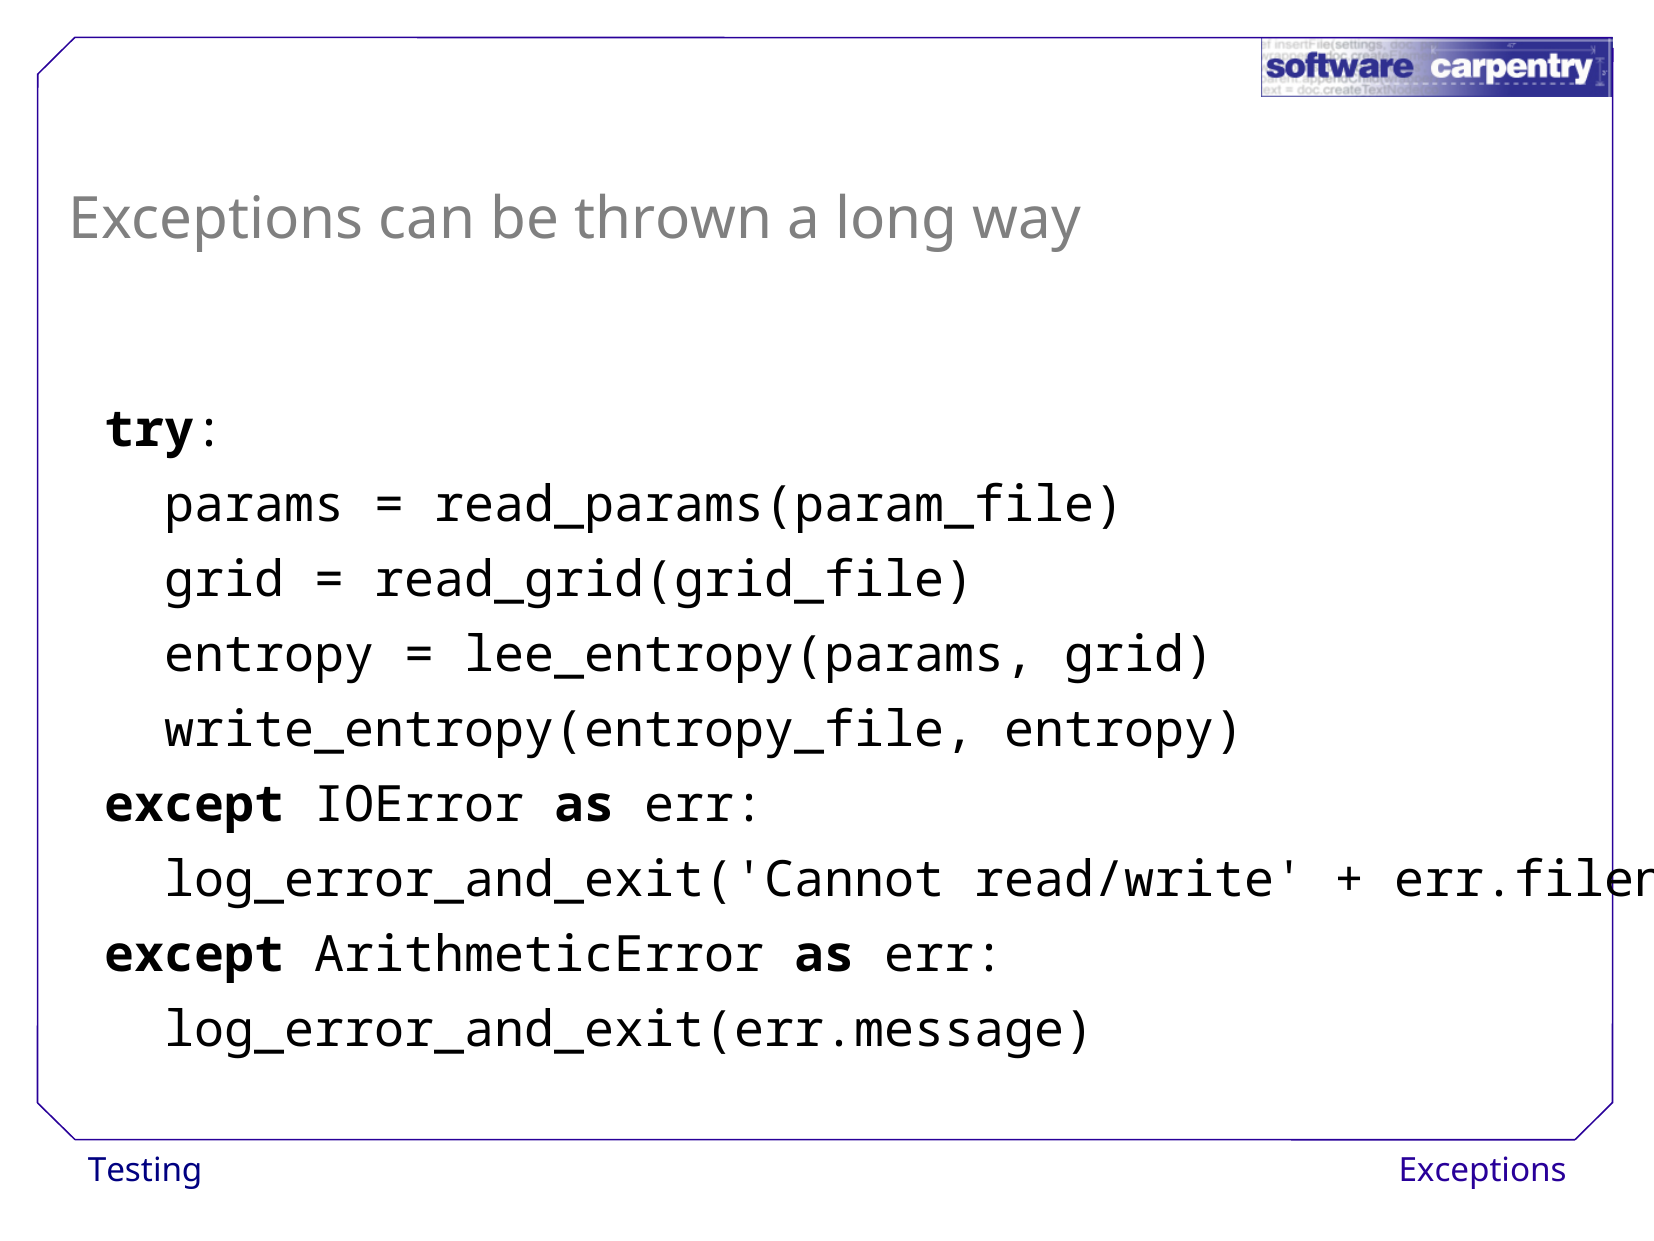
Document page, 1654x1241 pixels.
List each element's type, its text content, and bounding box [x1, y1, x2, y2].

text_box Exceptions can be thrown a long way [53, 138, 1247, 259]
text_box try: params = read_params(param_file) grid = read_grid(grid_file) entropy = lee_entropy(params, grid) write_entropy(entropy_file, entropy) except IOError as err: log_error_and_exit('Cannot read/write' + err.filename) except ArithmeticError as err: log_error_and_exit(err.message) [89, 374, 1512, 1093]
picture [1261, 39, 1613, 97]
